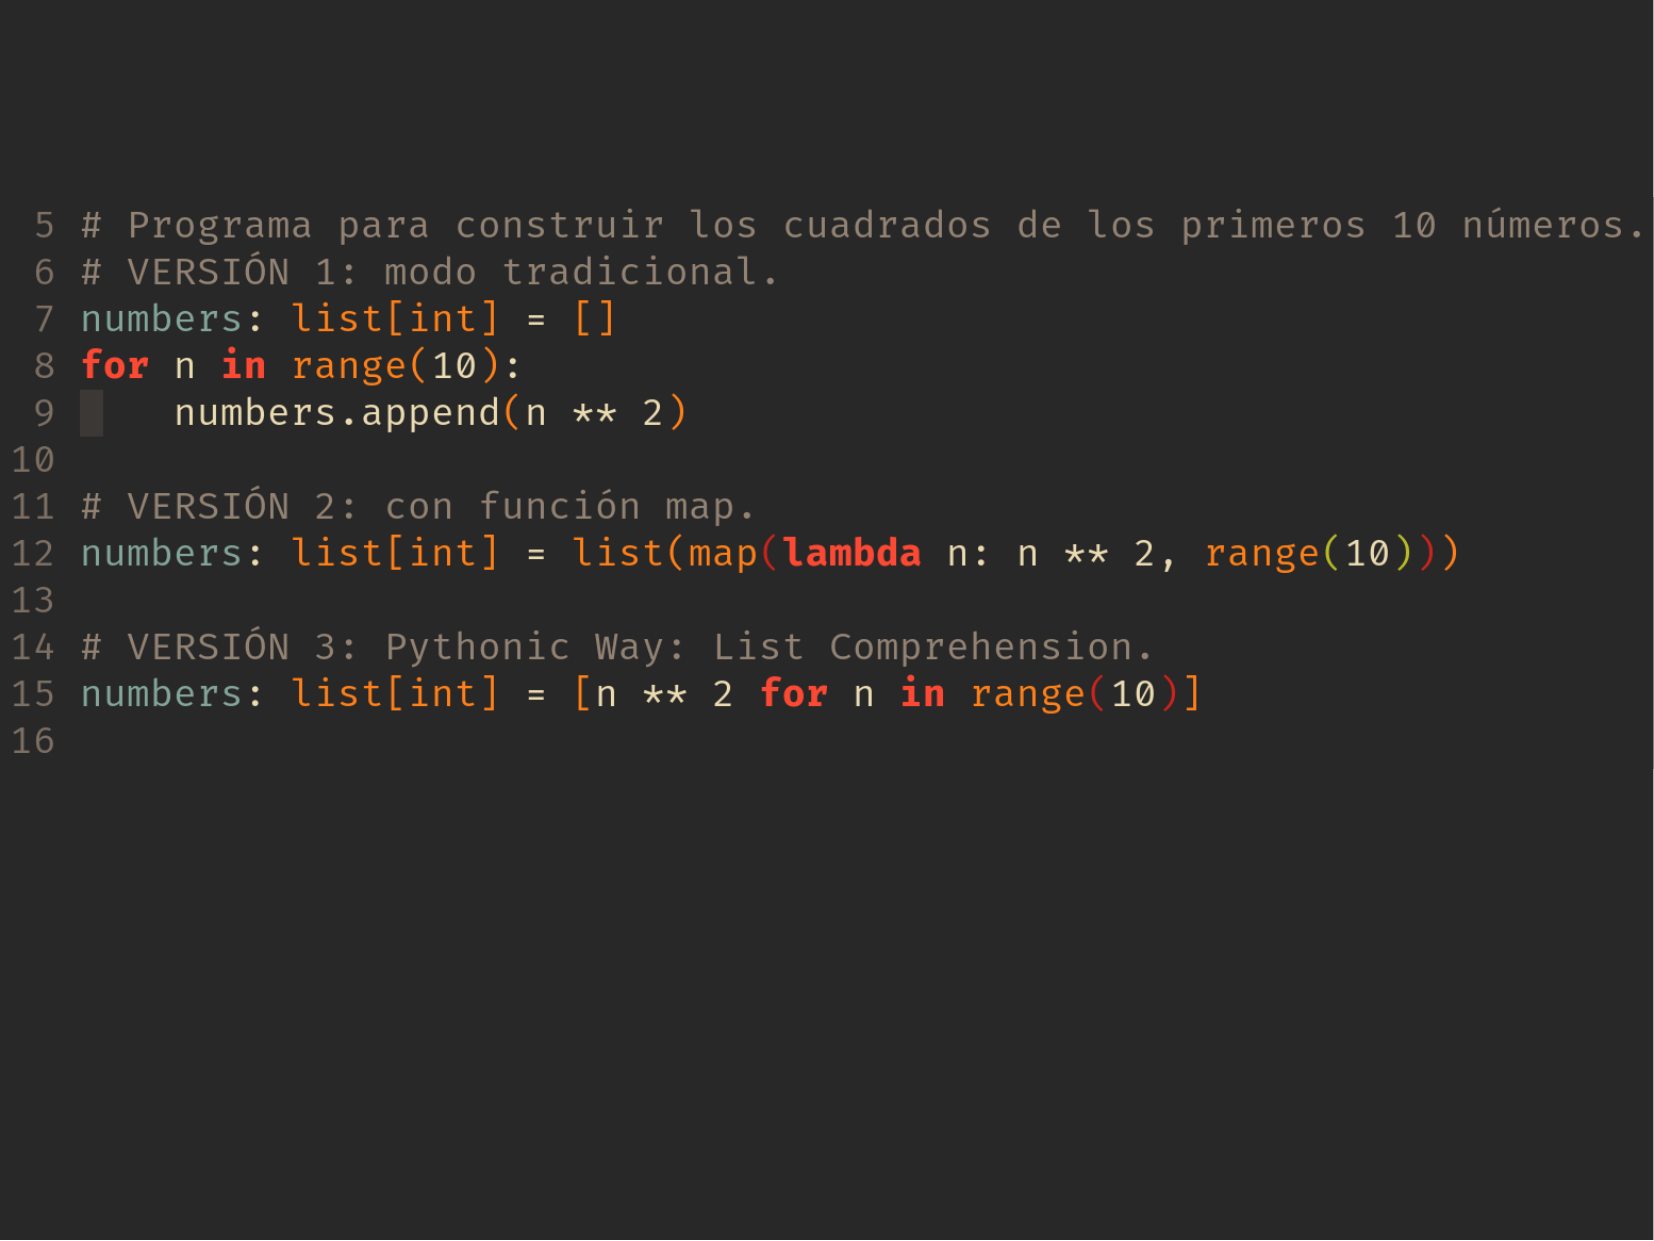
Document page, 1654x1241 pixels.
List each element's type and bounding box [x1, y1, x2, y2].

picture [0, 197, 1654, 769]
